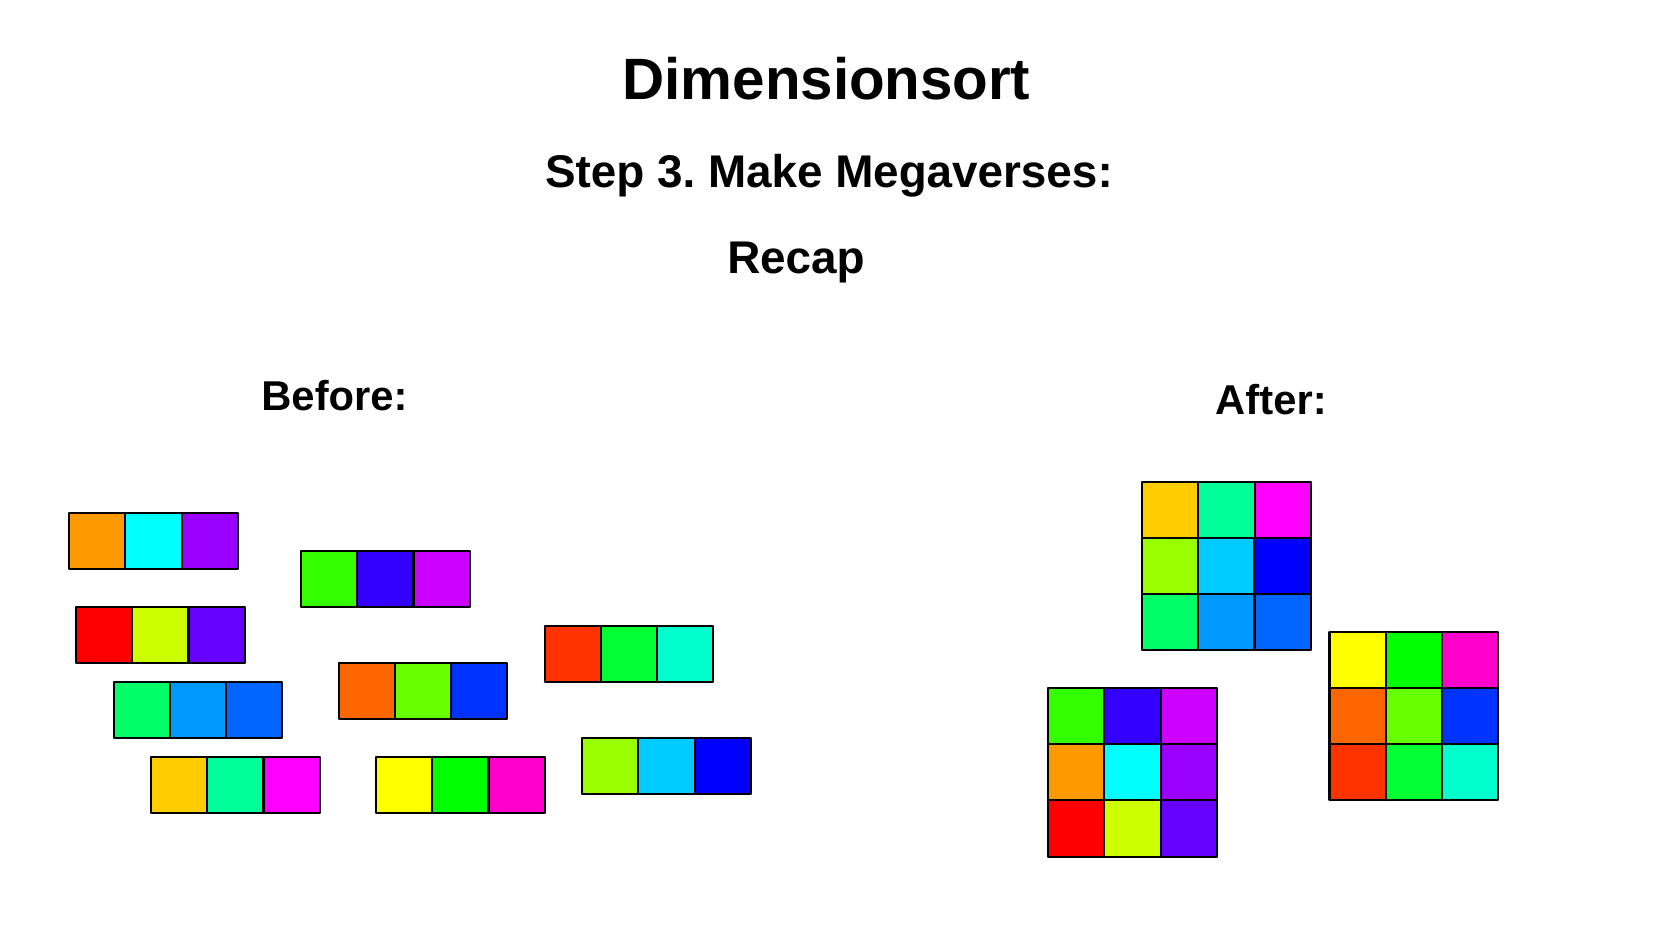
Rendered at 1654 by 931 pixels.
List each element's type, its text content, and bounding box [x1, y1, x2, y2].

text_box [301, 550, 470, 607]
text_box [1141, 481, 1311, 651]
text_box [582, 738, 751, 795]
text_box [76, 606, 245, 664]
subtitle Before: [190, 339, 479, 453]
text_box Recap [712, 225, 958, 292]
text_box [69, 513, 238, 570]
text_box Step 3. Make Megaverses: [530, 138, 1426, 257]
text_box [150, 756, 320, 814]
text_box After: [1127, 343, 1416, 456]
text_box [113, 681, 283, 739]
title Dimensionsort [82, 2, 1571, 158]
text_box [338, 663, 508, 720]
text_box [1048, 687, 1217, 857]
text_box [544, 625, 714, 682]
text_box [376, 756, 545, 814]
text_box [1329, 631, 1499, 801]
